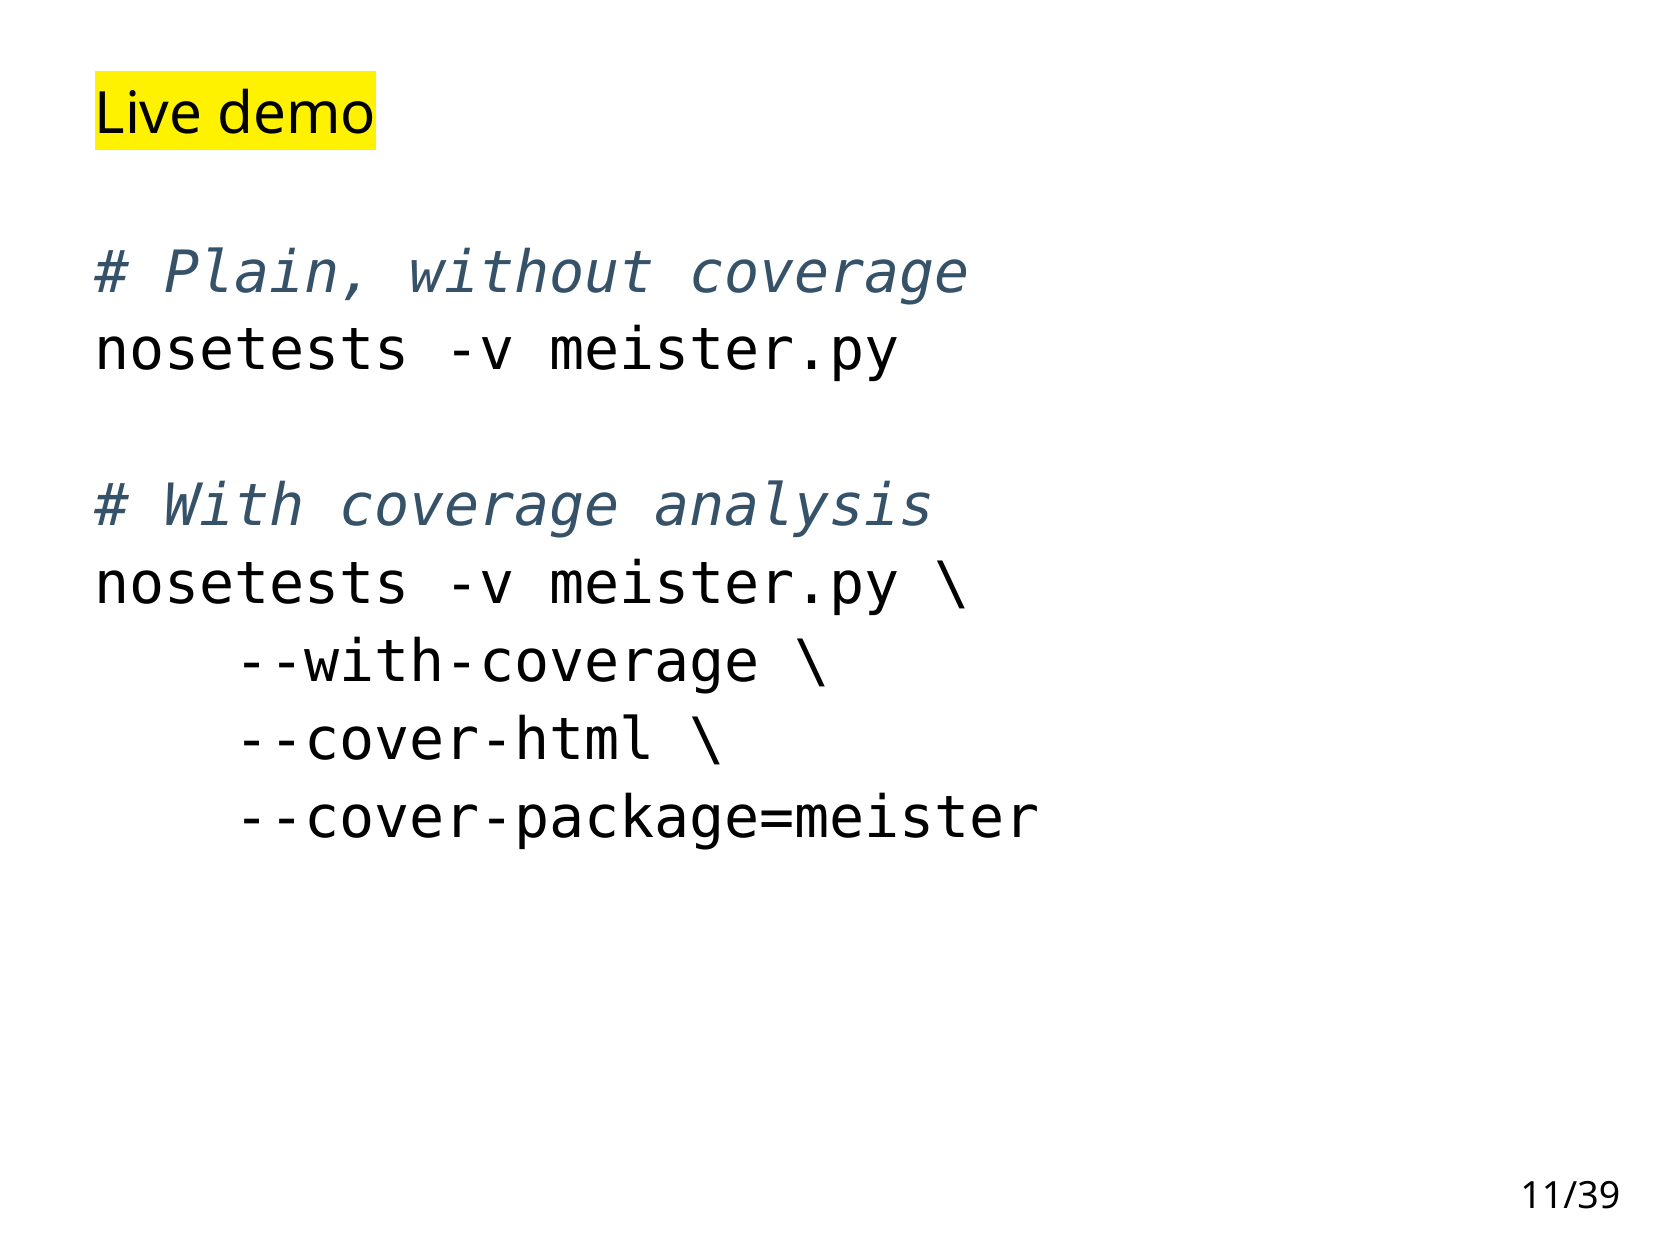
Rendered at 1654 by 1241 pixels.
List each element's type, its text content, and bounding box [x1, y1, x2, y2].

list Live demo # Plain, without coverage nosetests -v meister.py # With coverage analysis nosetests -v meister.py \ --with-coverage \ --cover-html \ --cover-package=meister [5, 0, 1654, 1241]
